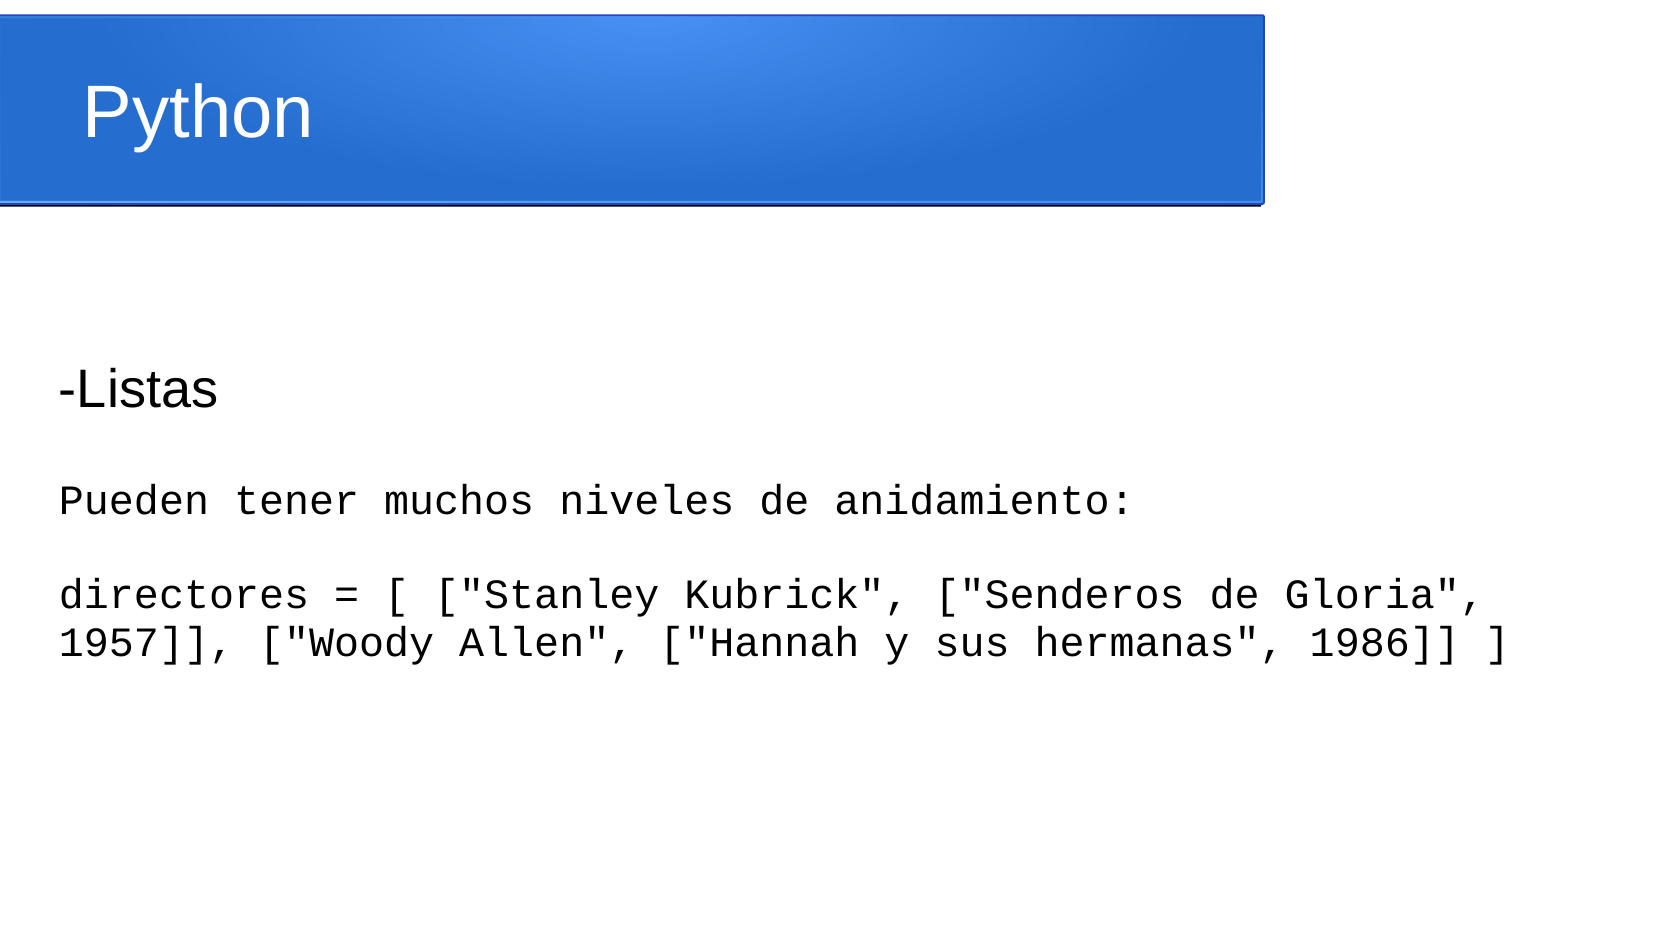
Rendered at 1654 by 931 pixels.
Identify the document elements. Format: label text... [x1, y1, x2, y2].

title Python [82, 35, 1235, 189]
subtitle -Listas Pueden tener muchos niveles de anidamiento: directores = [ ["Stanley Kubrick", ["Senderos de Gloria", 1957]], ["Woody Allen", ["Hannah y sus hermanas", 1986]] ] [59, 295, 1548, 835]
